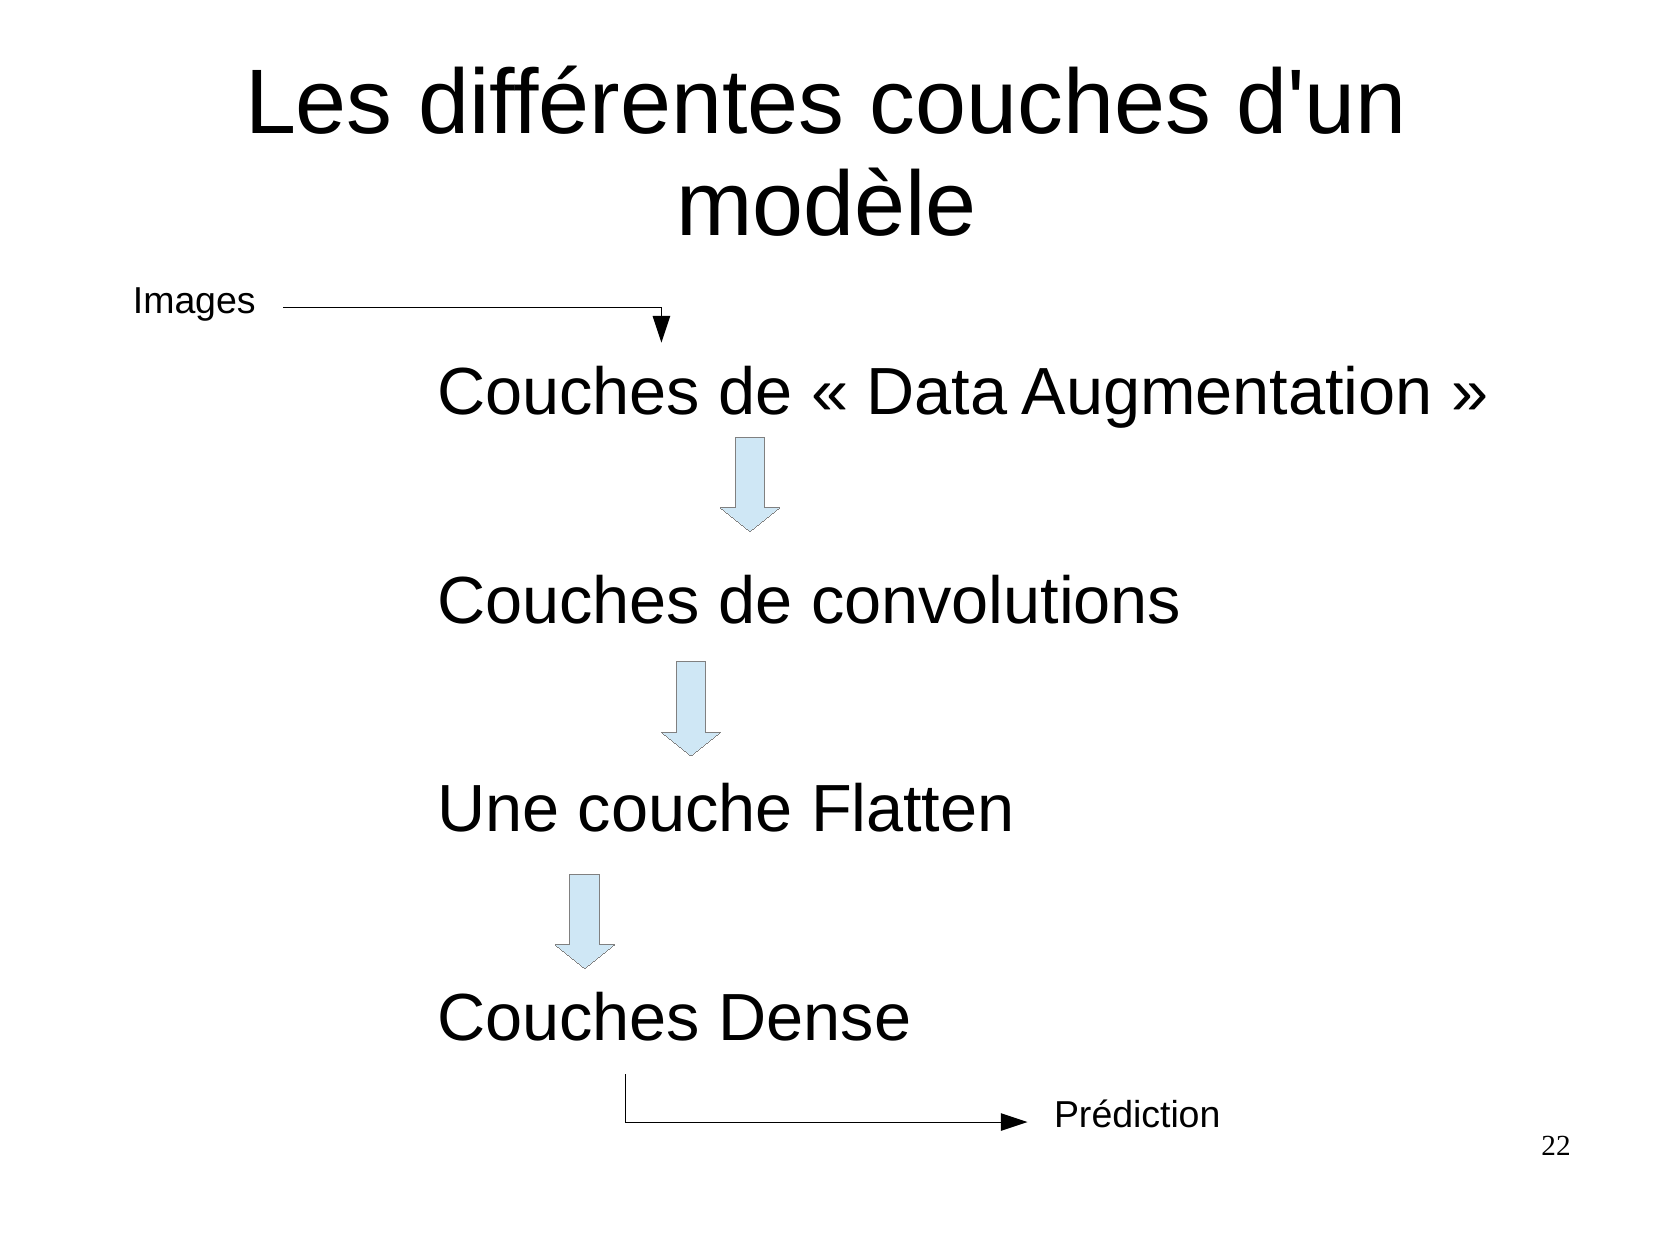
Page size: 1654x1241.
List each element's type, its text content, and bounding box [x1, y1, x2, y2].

text_box [720, 437, 780, 532]
title Les différentes couches d'un modèle [82, 49, 1571, 257]
text_box Prédiction [1039, 1086, 1300, 1144]
text_box [661, 661, 721, 756]
text_box [555, 874, 615, 969]
list Couches de « Data Augmentation » Couches de convolutions Une couche Flatten Couches Dense [366, 354, 1654, 1173]
text_box Images [118, 271, 331, 329]
